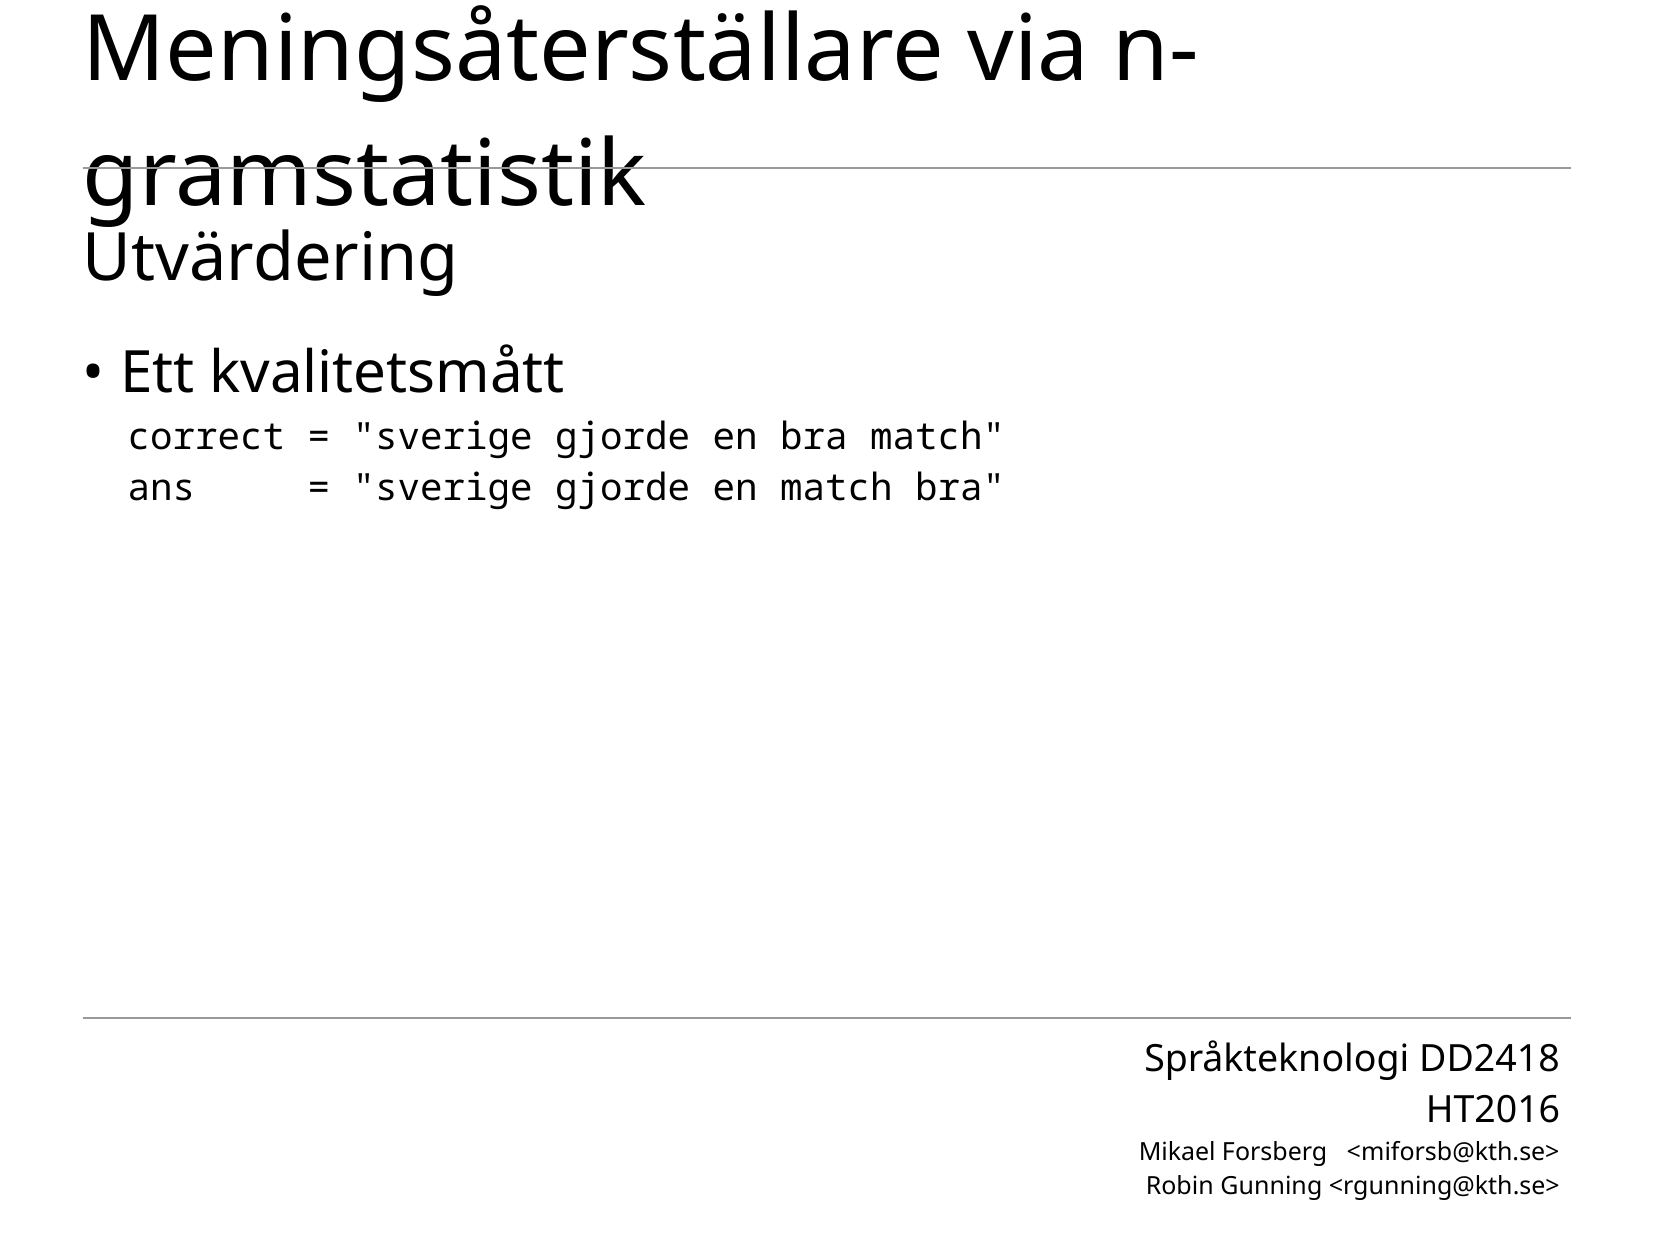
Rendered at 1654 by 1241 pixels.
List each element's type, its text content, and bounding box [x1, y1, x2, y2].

title Meningsåterställare via n-gramstatistik [82, 46, 1571, 167]
text_box Språkteknologi DD2418 HT2016 Mikael Forsberg <miforsb@kth.se> Robin Gunning <rgunning@kth.se> [1020, 1024, 1576, 1156]
subtitle • Ett kvalitetsmått correct = "sverige gjorde en bra match" ans = "sverige gjorde en match bra" [82, 330, 1571, 1010]
title Utvärdering [82, 194, 1571, 316]
